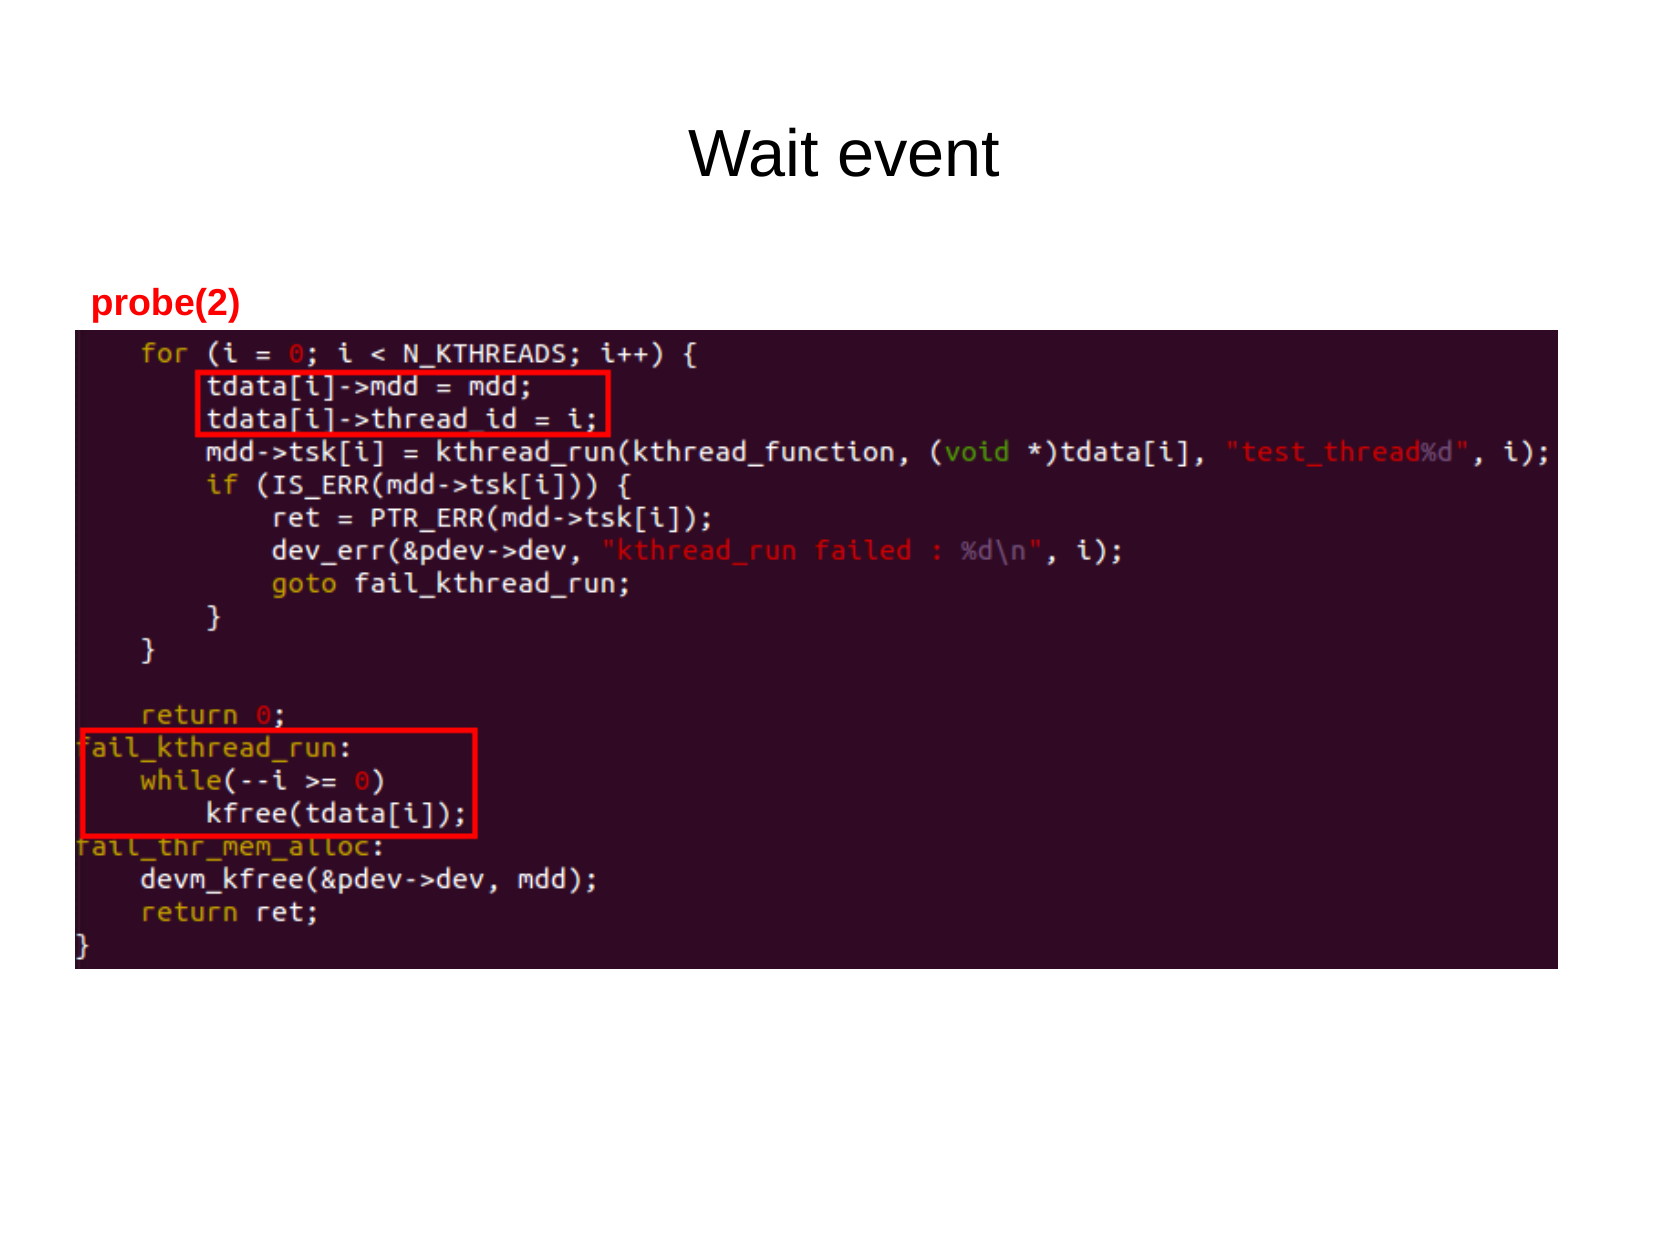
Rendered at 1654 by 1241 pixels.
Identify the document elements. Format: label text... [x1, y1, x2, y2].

picture [75, 330, 1558, 969]
text_box probe(2) [75, 273, 709, 330]
title Wait event [82, 49, 1571, 257]
